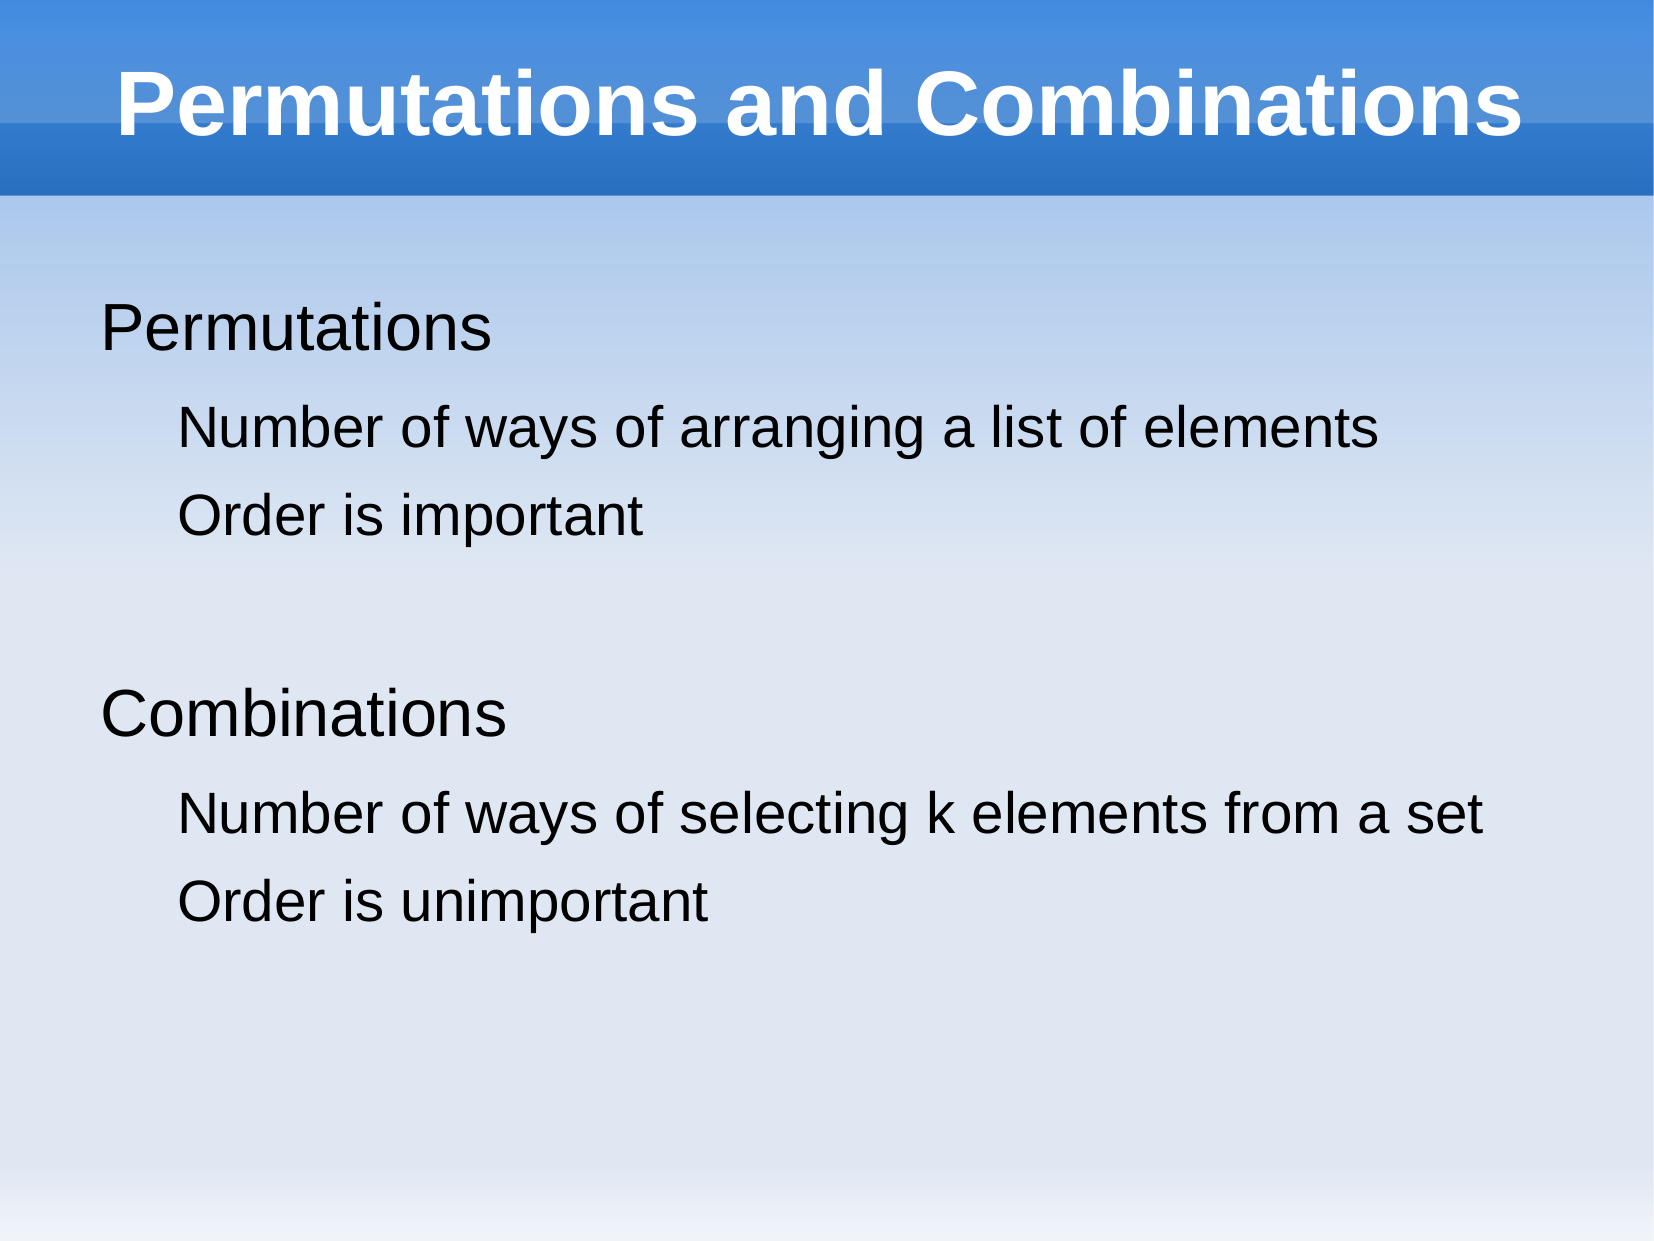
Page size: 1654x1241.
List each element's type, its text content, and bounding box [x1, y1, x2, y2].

picture [0, 0, 1654, 1241]
title Permutations and Combinations [76, 0, 1565, 208]
list Permutations Number of ways of arranging a list of elements Order is important Combinations Number of ways of selecting k elements from a set Order is unimportant [82, 290, 1571, 1094]
